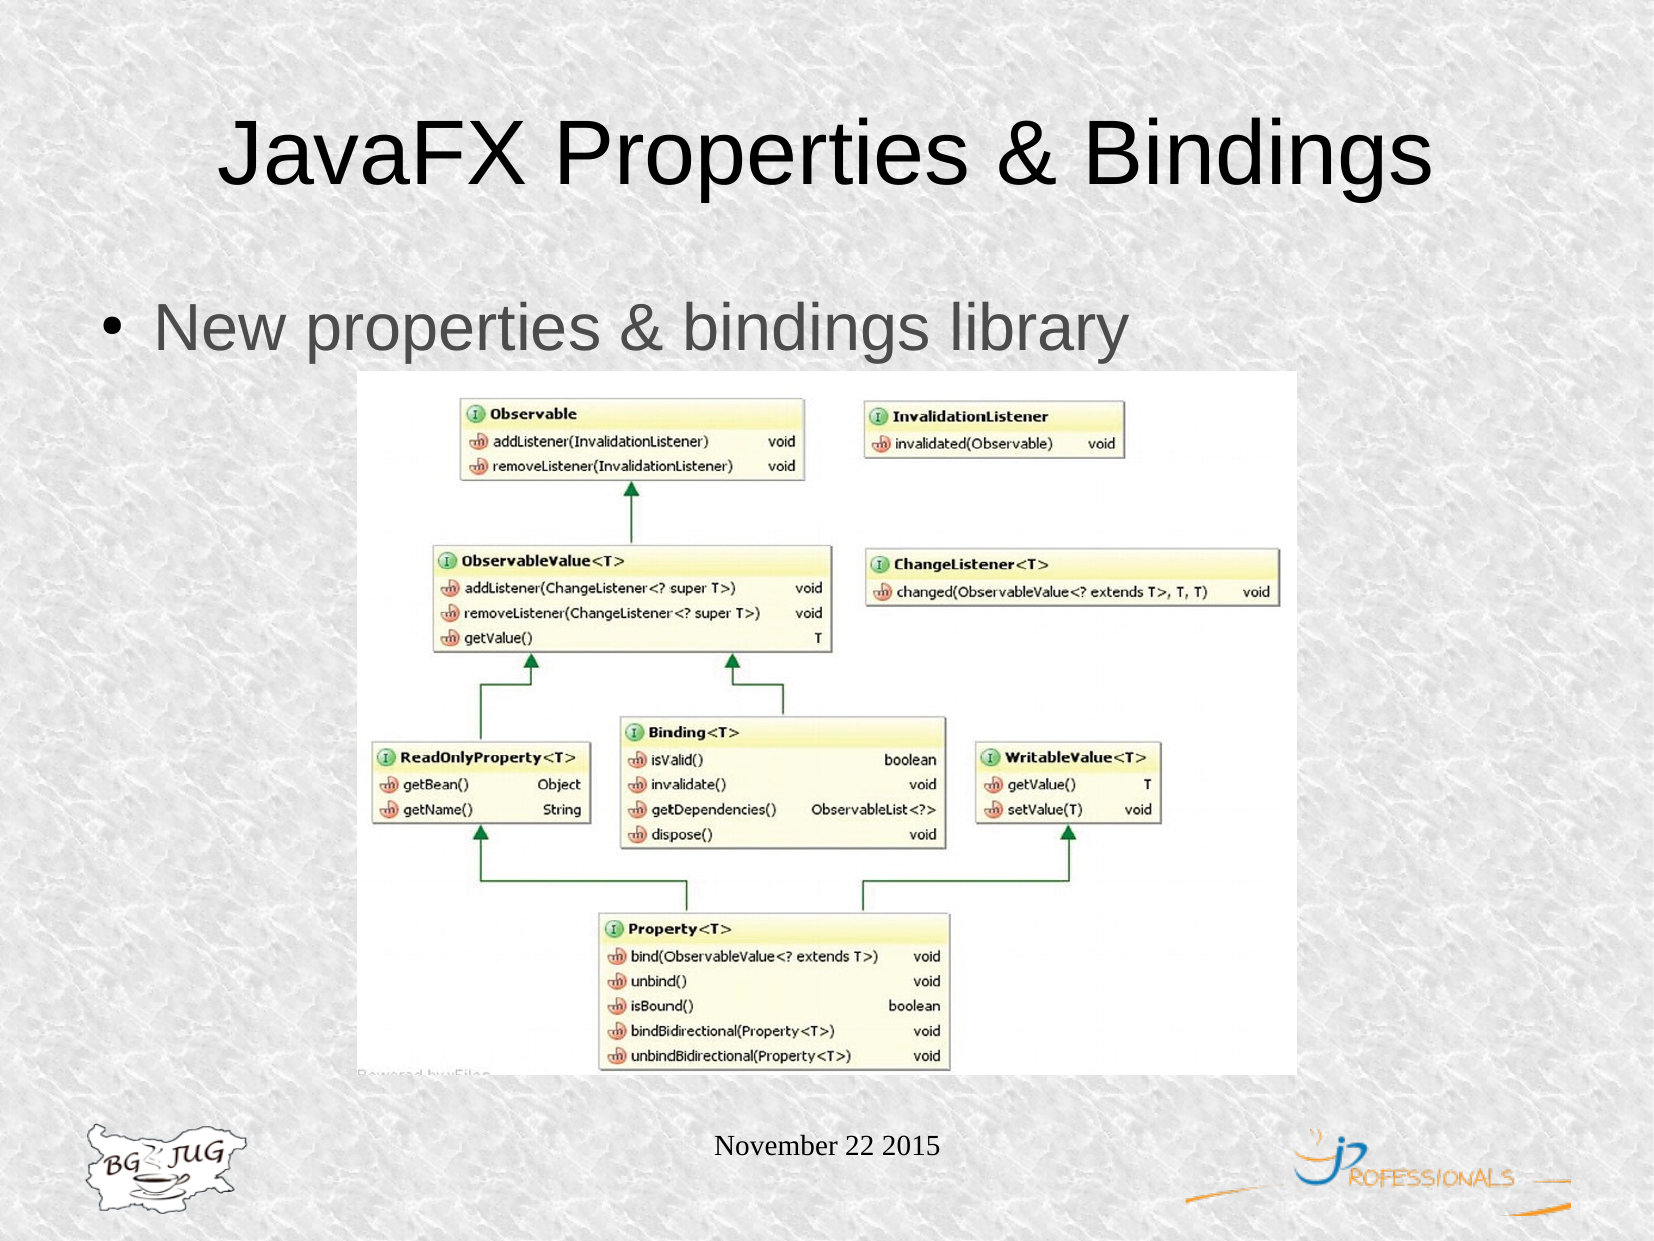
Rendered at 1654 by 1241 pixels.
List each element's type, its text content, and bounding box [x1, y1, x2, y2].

title JavaFX Properties & Bindings [82, 49, 1571, 257]
picture [0, 0, 1654, 1241]
list New properties & bindings library [82, 290, 1571, 1010]
